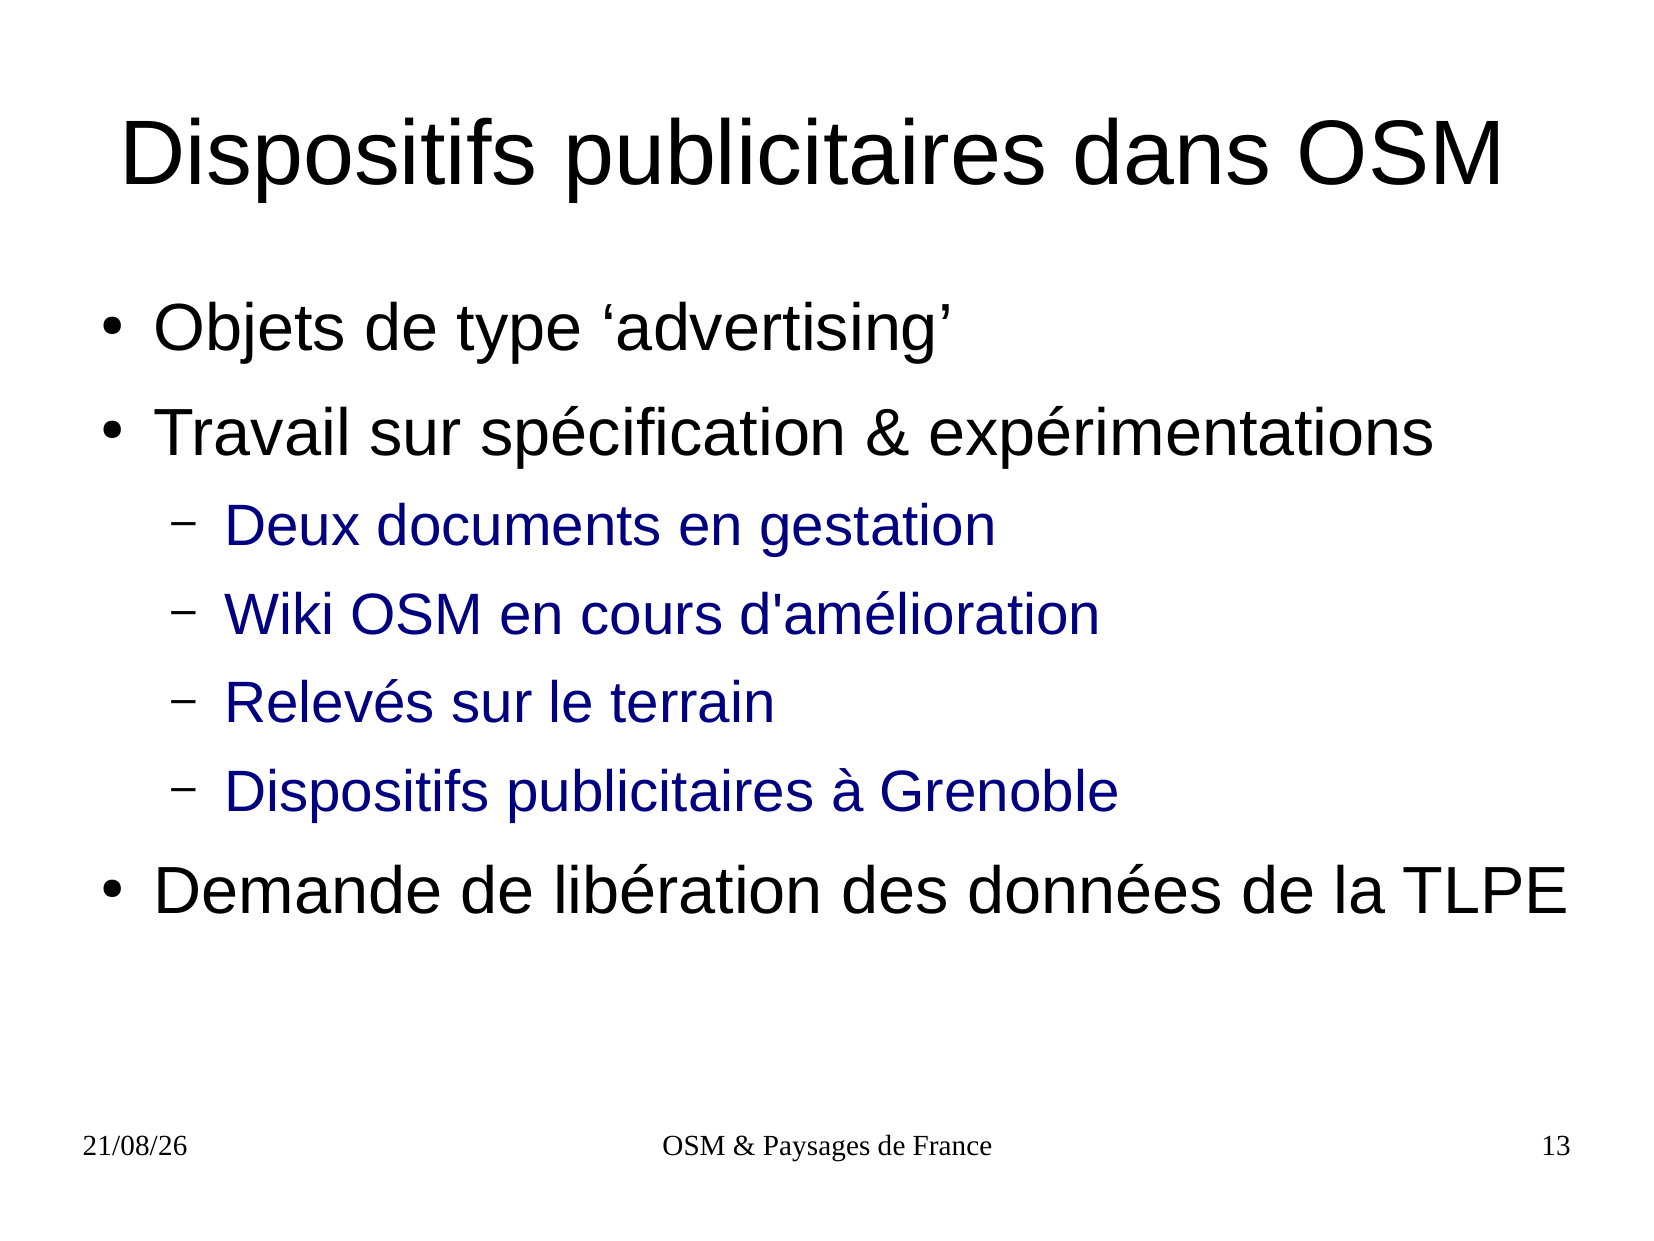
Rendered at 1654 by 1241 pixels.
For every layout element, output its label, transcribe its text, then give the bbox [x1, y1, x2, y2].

list Objets de type ‘advertising’ Travail sur spécification & expérimentations Deux documents en gestation Wiki OSM en cours d'amélioration Relevés sur le terrain Dispositifs publicitaires à Grenoble Demande de libération des données de la TLPE [82, 290, 1571, 1010]
title Dispositifs publicitaires dans OSM [82, 49, 1571, 257]
